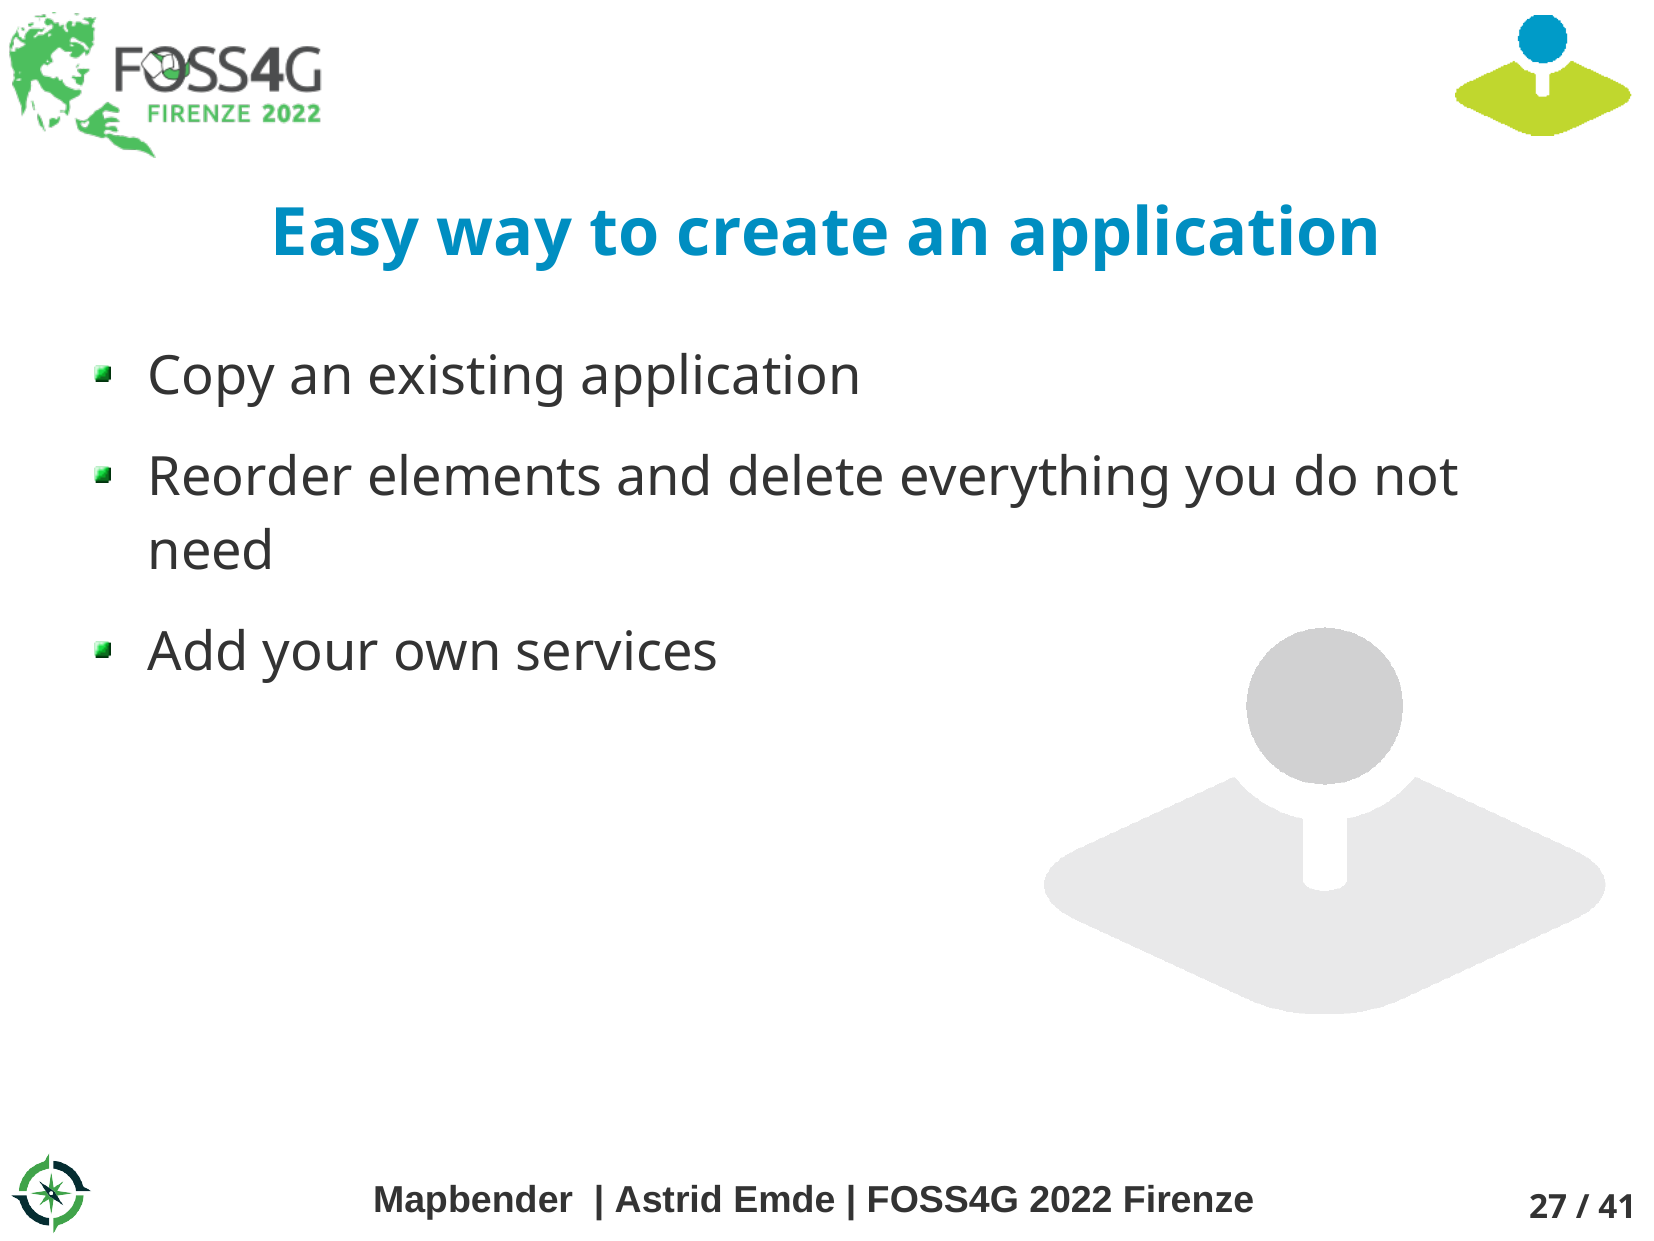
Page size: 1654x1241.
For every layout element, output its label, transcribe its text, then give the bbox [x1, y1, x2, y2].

title Easy way to create an application [82, 188, 1571, 361]
picture [10, 1152, 92, 1234]
picture [1455, 15, 1633, 136]
list Copy an existing application Reorder elements and delete everything you do not need Add your own services [76, 336, 1565, 1141]
picture [0, 12, 376, 158]
